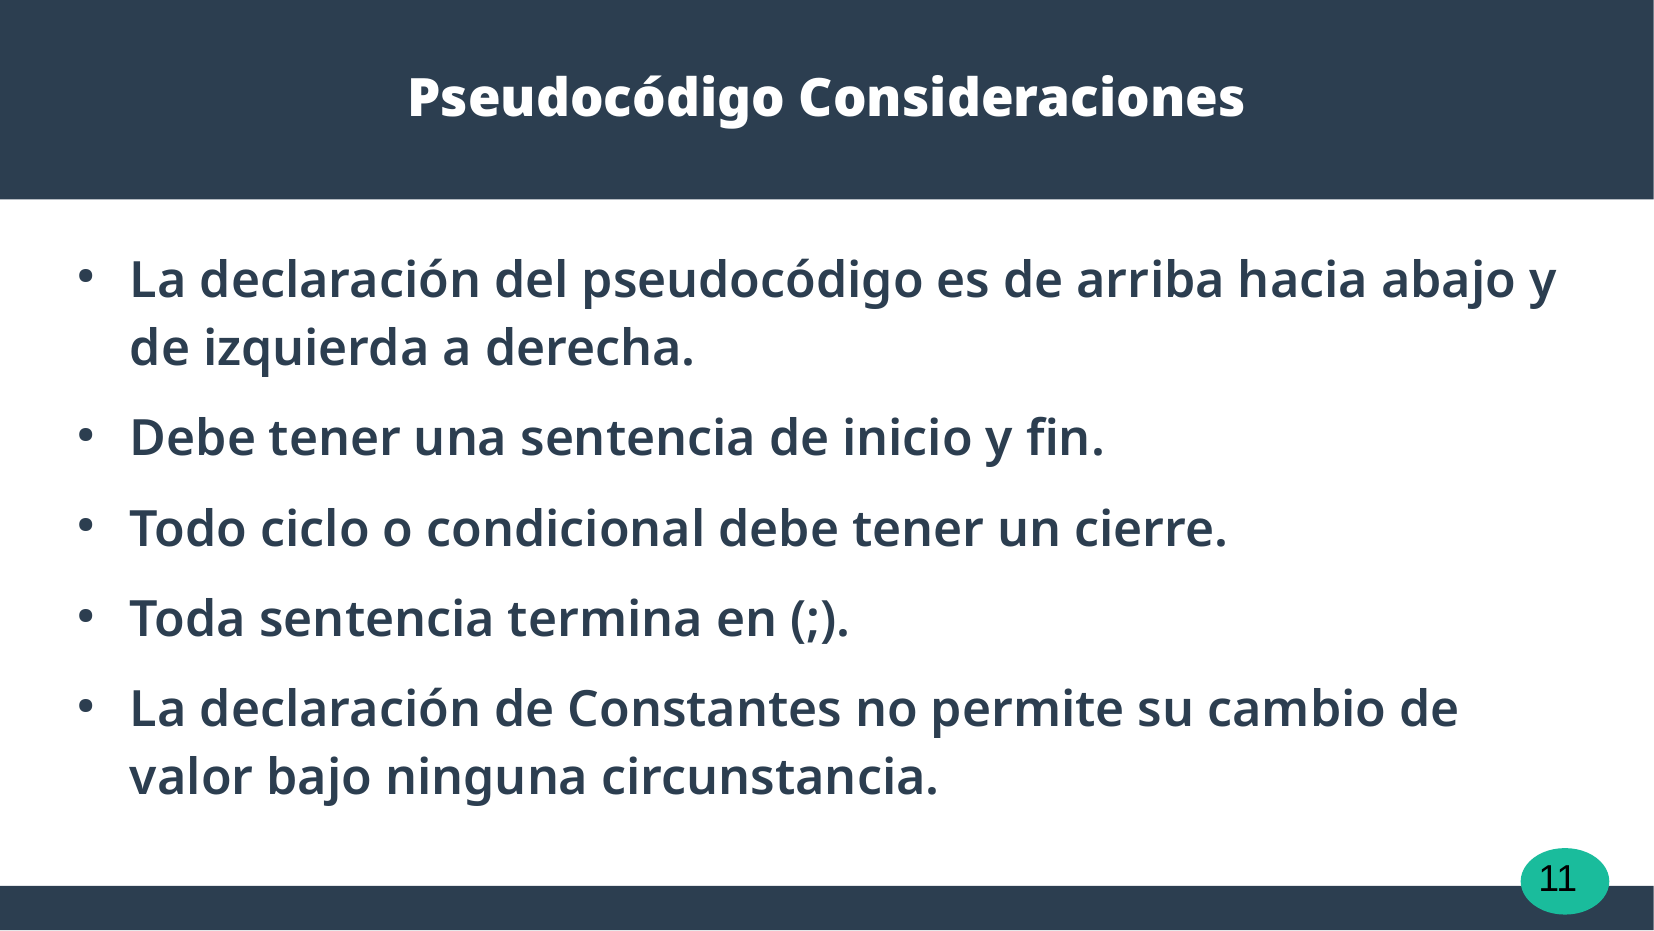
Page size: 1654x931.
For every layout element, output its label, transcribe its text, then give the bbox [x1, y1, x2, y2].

list La declaración del pseudocódigo es de arriba hacia abajo y de izquierda a derecha. Debe tener una sentencia de inicio y fin. Todo ciclo o condicional debe tener un cierre. Toda sentencia termina en (;). La declaración de Constantes no permite su cambio de valor bajo ninguna circunstancia. [59, 243, 1595, 864]
text_box 11 [1523, 850, 1612, 922]
title Pseudocódigo Consideraciones [59, 37, 1595, 156]
